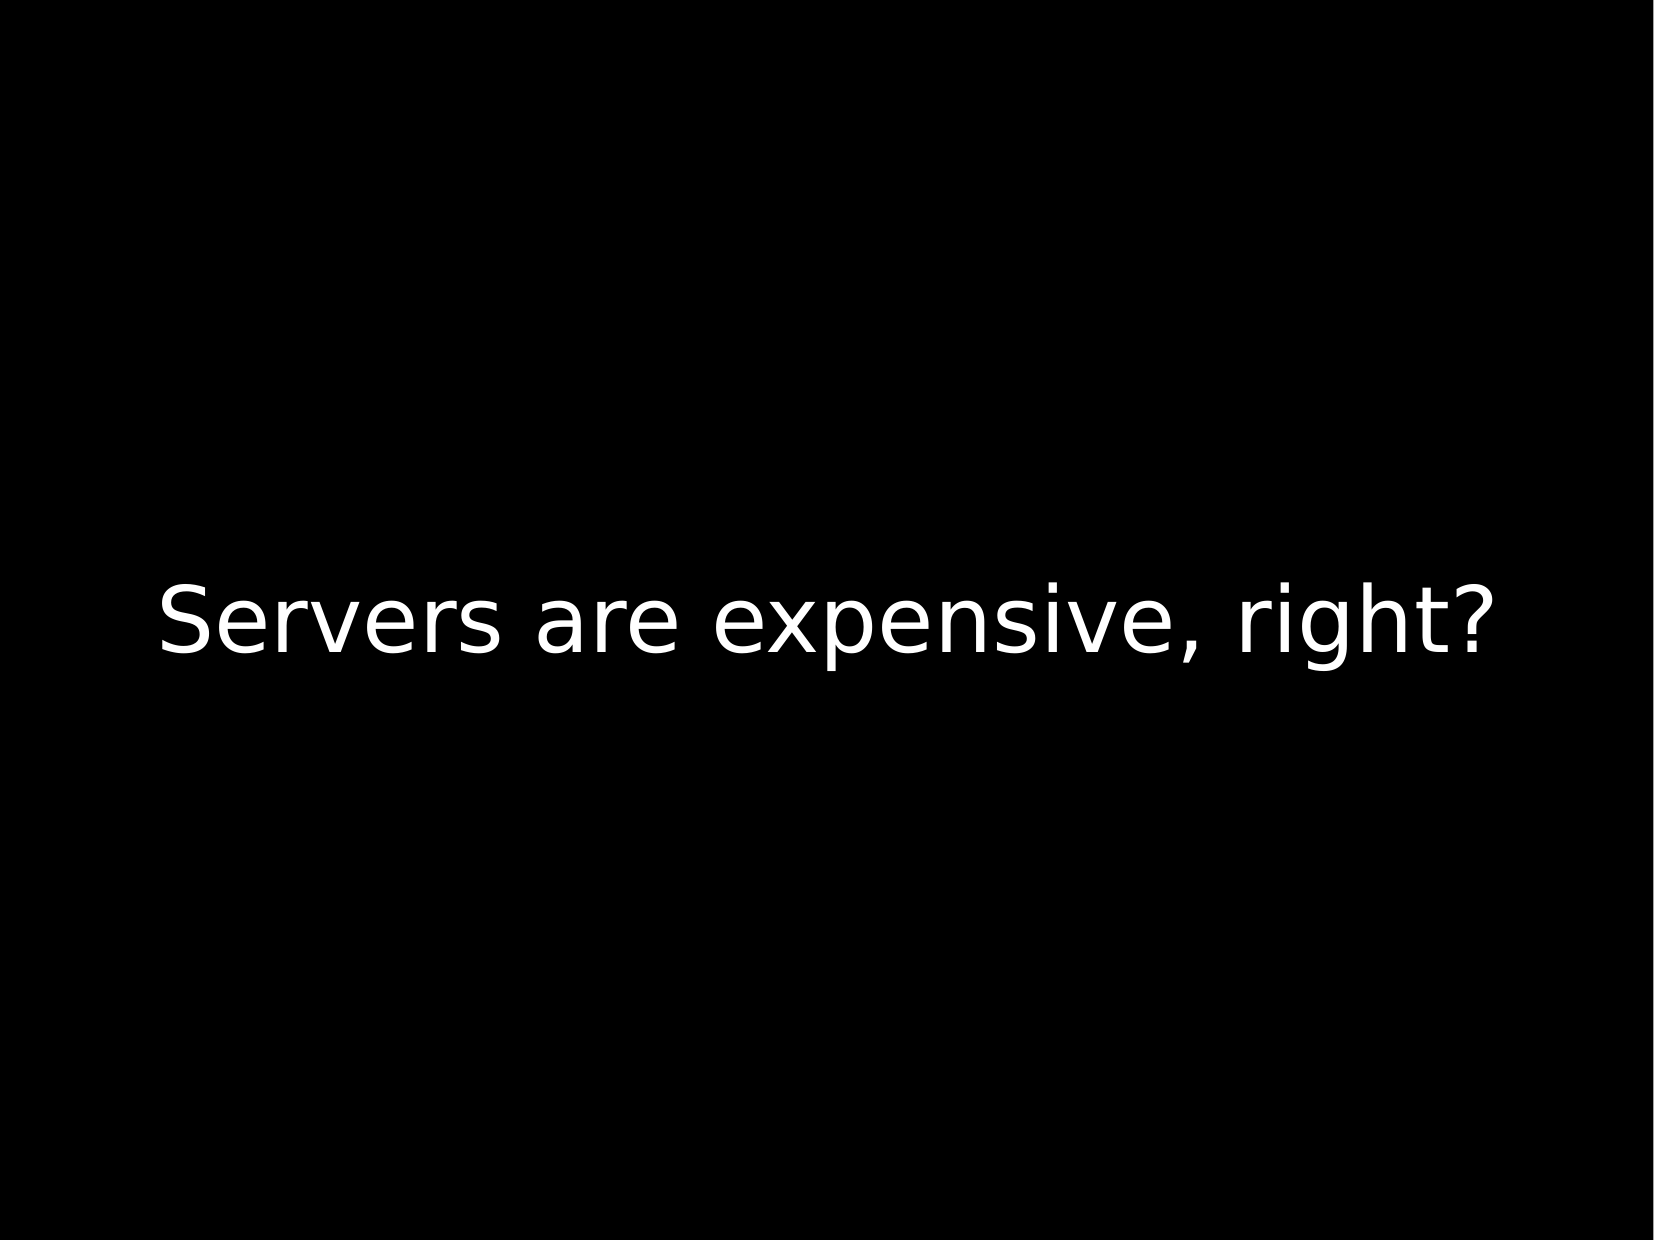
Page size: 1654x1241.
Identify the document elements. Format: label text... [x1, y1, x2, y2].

text_box Servers are expensive, right? [141, 559, 1516, 681]
